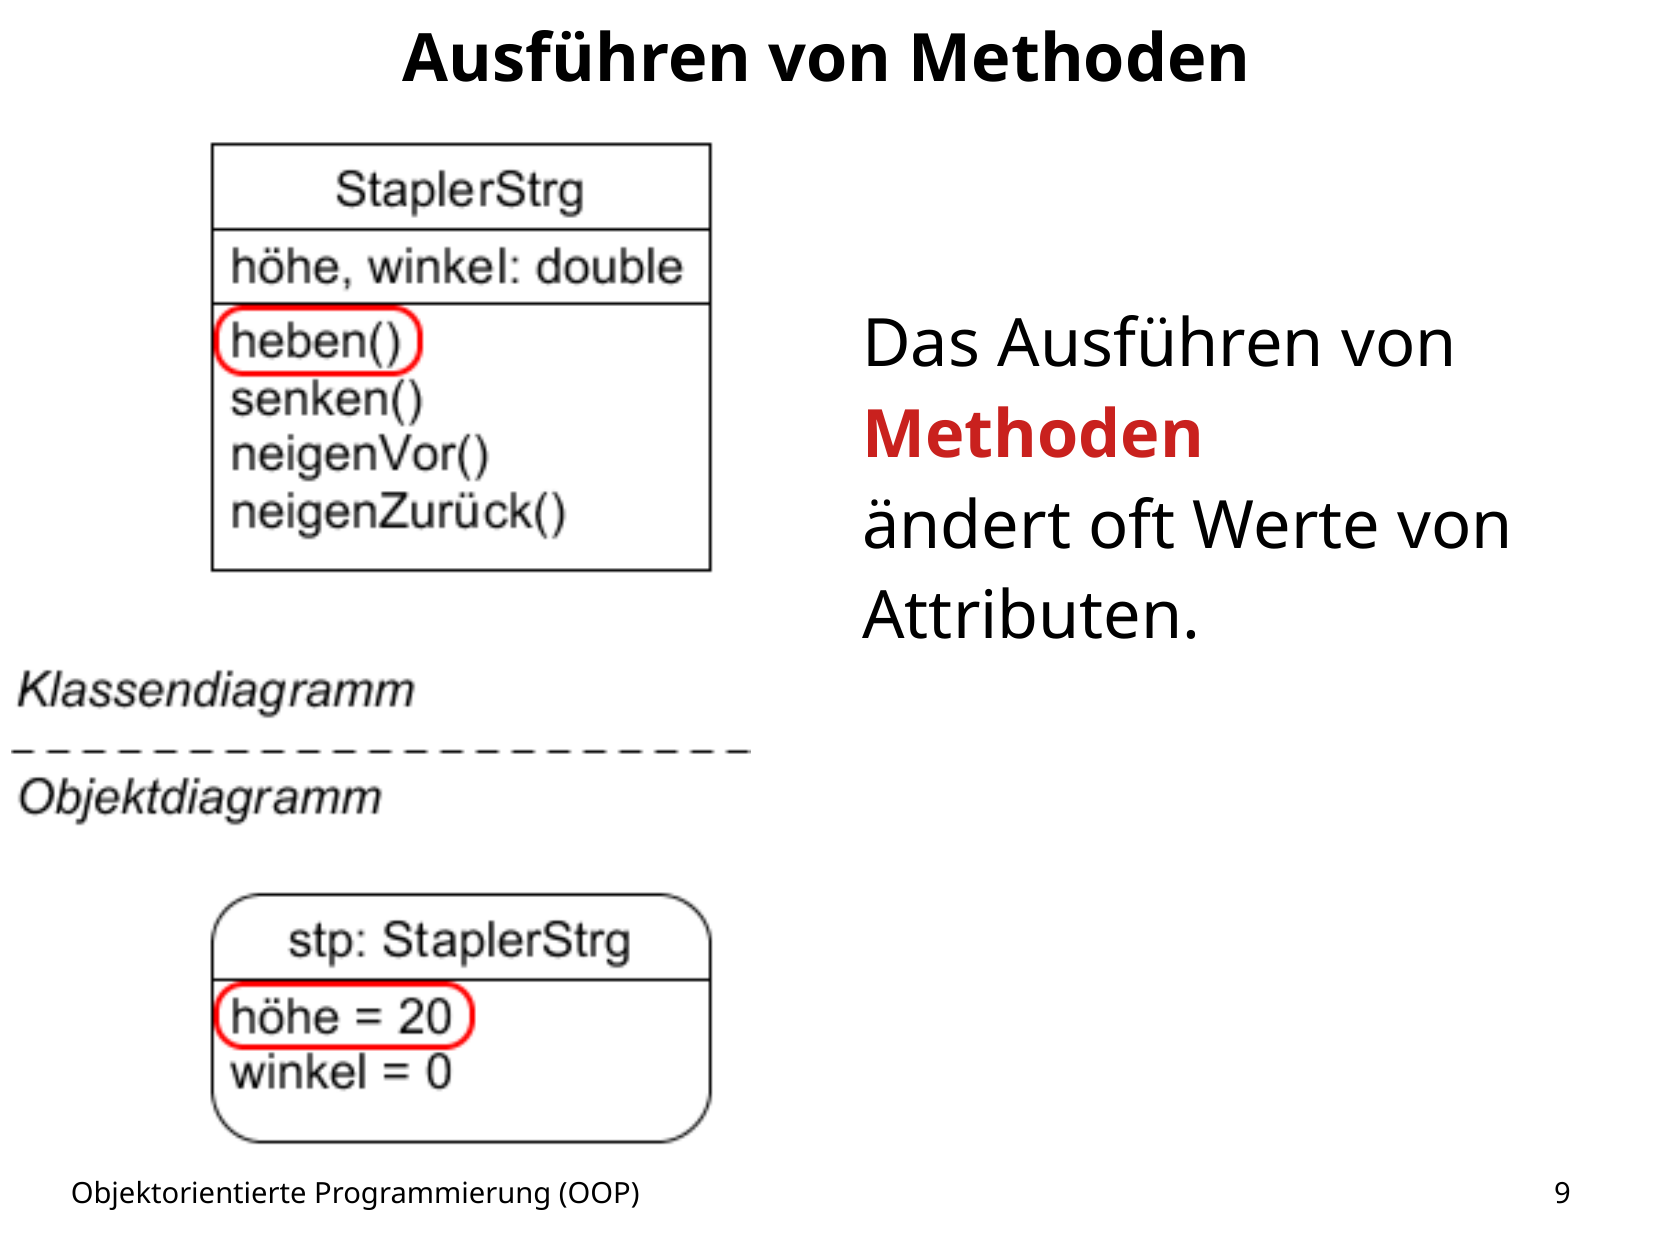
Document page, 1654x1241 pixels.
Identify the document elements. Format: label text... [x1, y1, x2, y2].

title Ausführen von Methoden [0, 5, 1654, 107]
list Das Ausführen von Methoden ändert oft Werte von Attributen. [862, 295, 1607, 827]
picture [11, 141, 751, 1147]
